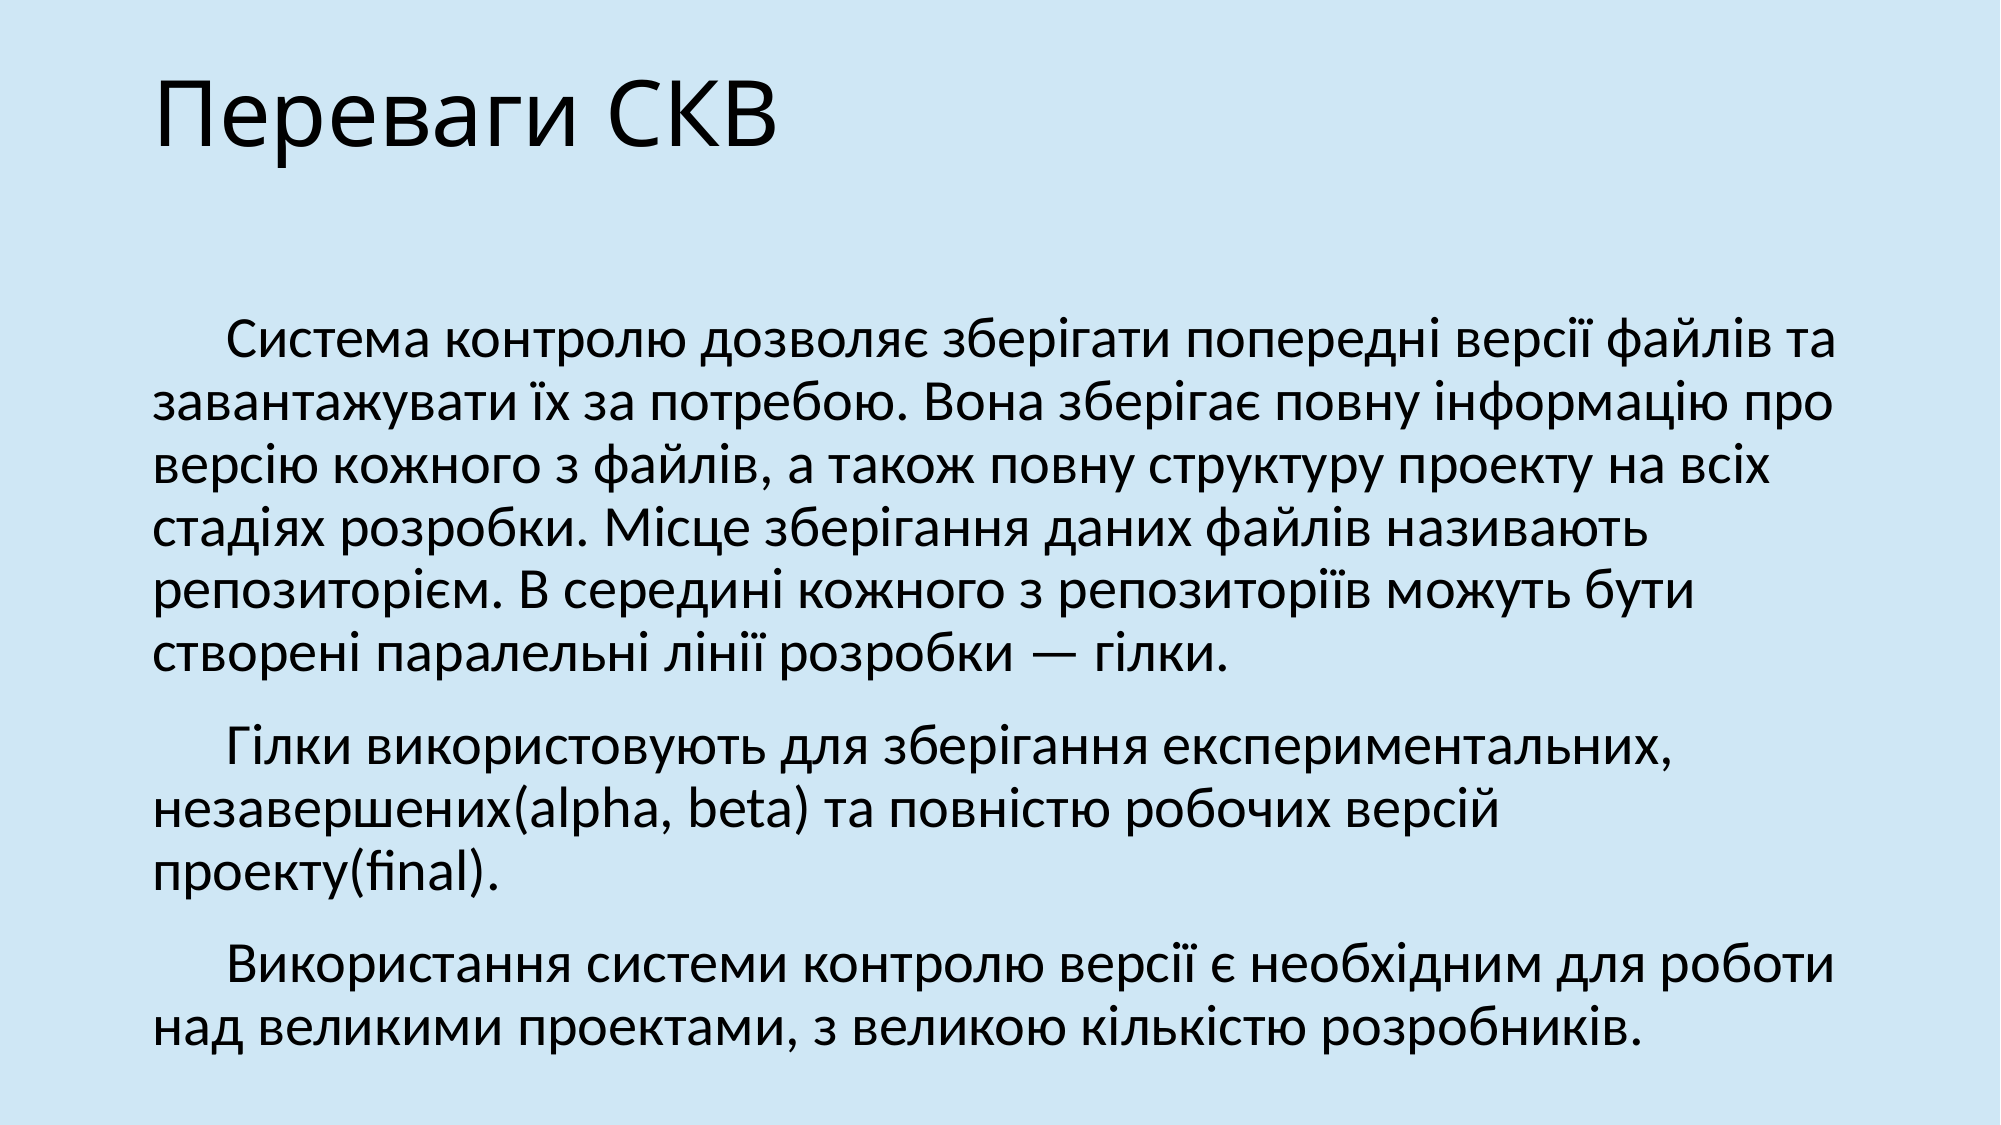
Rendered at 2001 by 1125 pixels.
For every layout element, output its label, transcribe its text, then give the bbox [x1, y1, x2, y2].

list Система контролю дозволяє зберігати попередні версії файлів та завантажувати їх за потребою. Вона зберігає повну інформацію про версію кожного з файлів, а також повну структуру проекту на всіх стадіях розробки. Місце зберігання даних файлів називають репозиторієм. В середині кожного з репозиторіїв можуть бути створені паралельні лінії розробки — гілки. Гілки використовують для зберігання експериментальних, незавершених(alpha, beta) та повністю робочих версій проекту(final). Використання системи контролю версії є необхідним для роботи над великими проектами, з великою кількістю розробників. [137, 299, 1863, 1125]
title Переваги СКВ [137, 59, 1863, 278]
